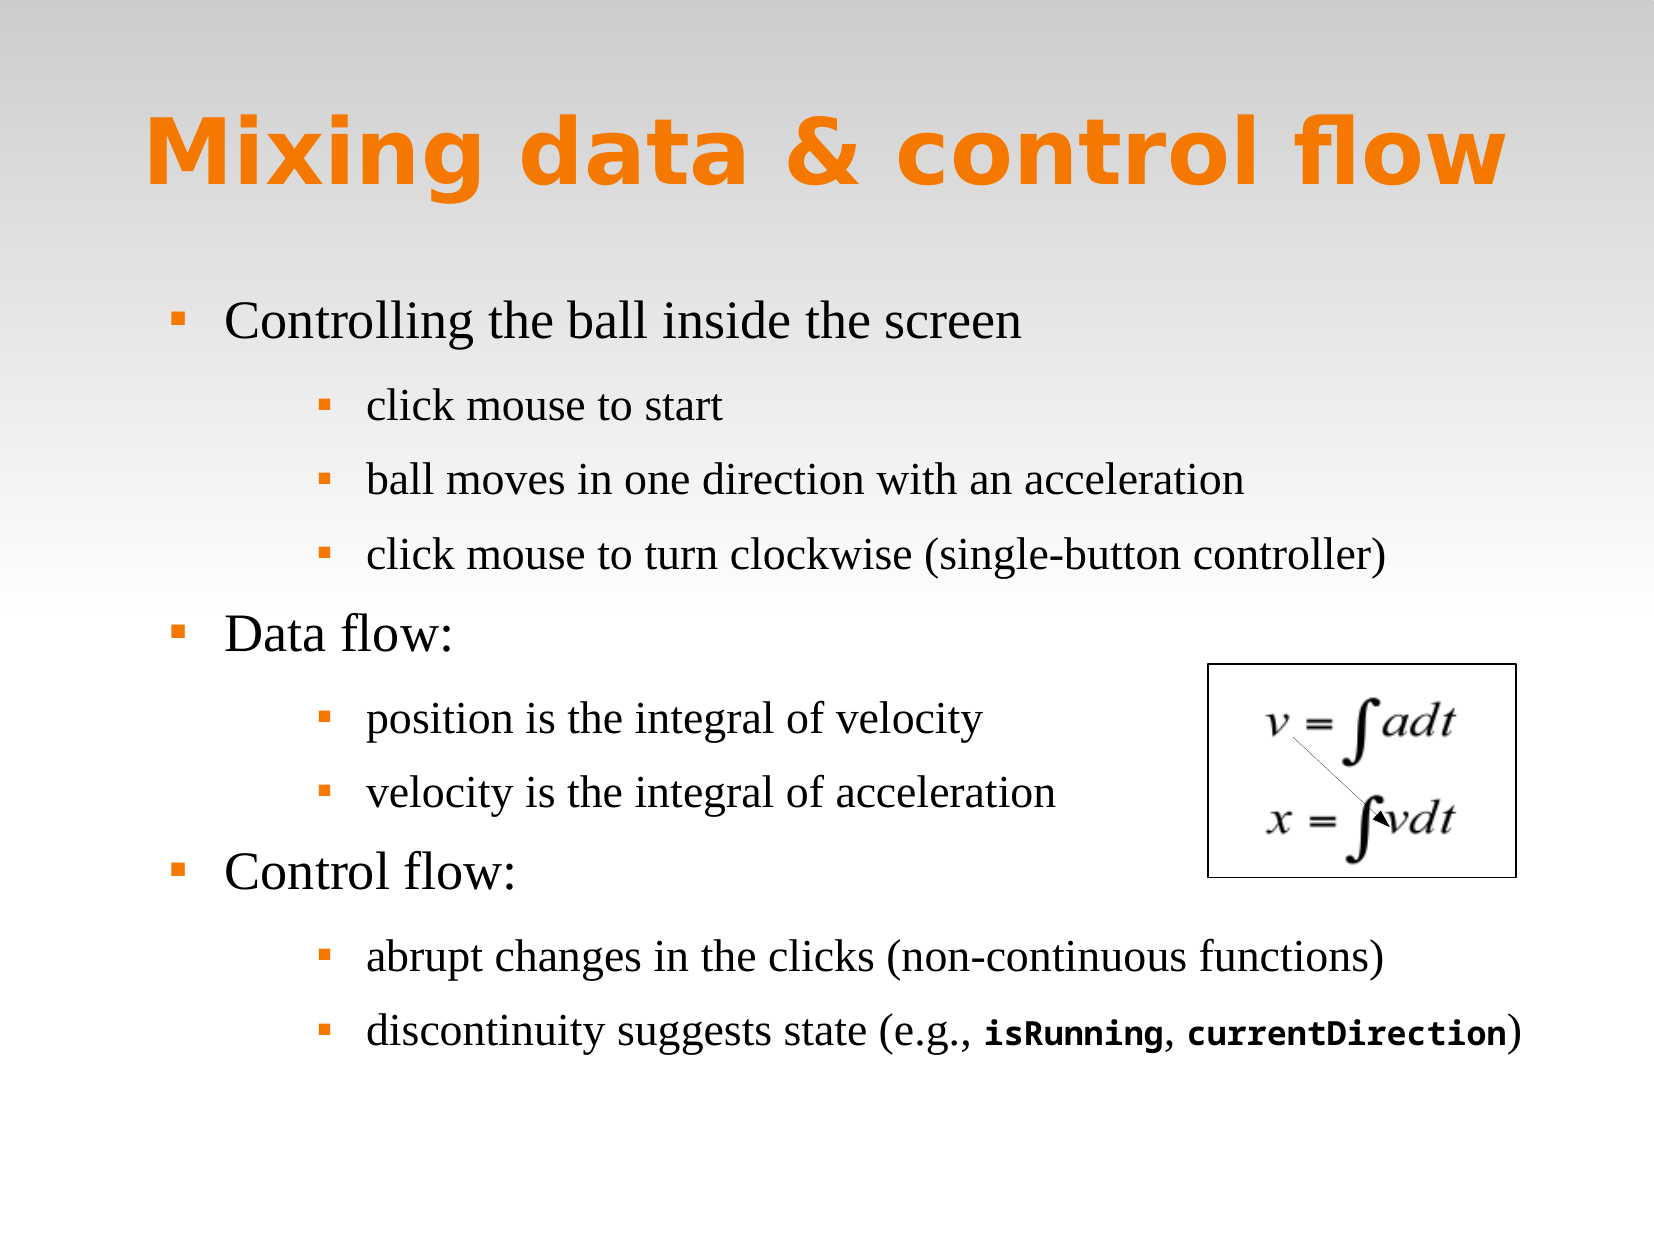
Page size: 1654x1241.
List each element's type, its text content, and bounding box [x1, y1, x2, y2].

list Controlling the ball inside the screen click mouse to start ball moves in one direction with an acceleration click mouse to turn clockwise (single-button controller) Data flow: position is the integral of velocity velocity is the integral of acceleration Control flow: abrupt changes in the clicks (non-continuous functions) discontinuity suggests state (e.g., isRunning, currentDirection) [82, 290, 1571, 1132]
title Mixing data & control flow [82, 49, 1571, 257]
picture [1208, 664, 1516, 877]
